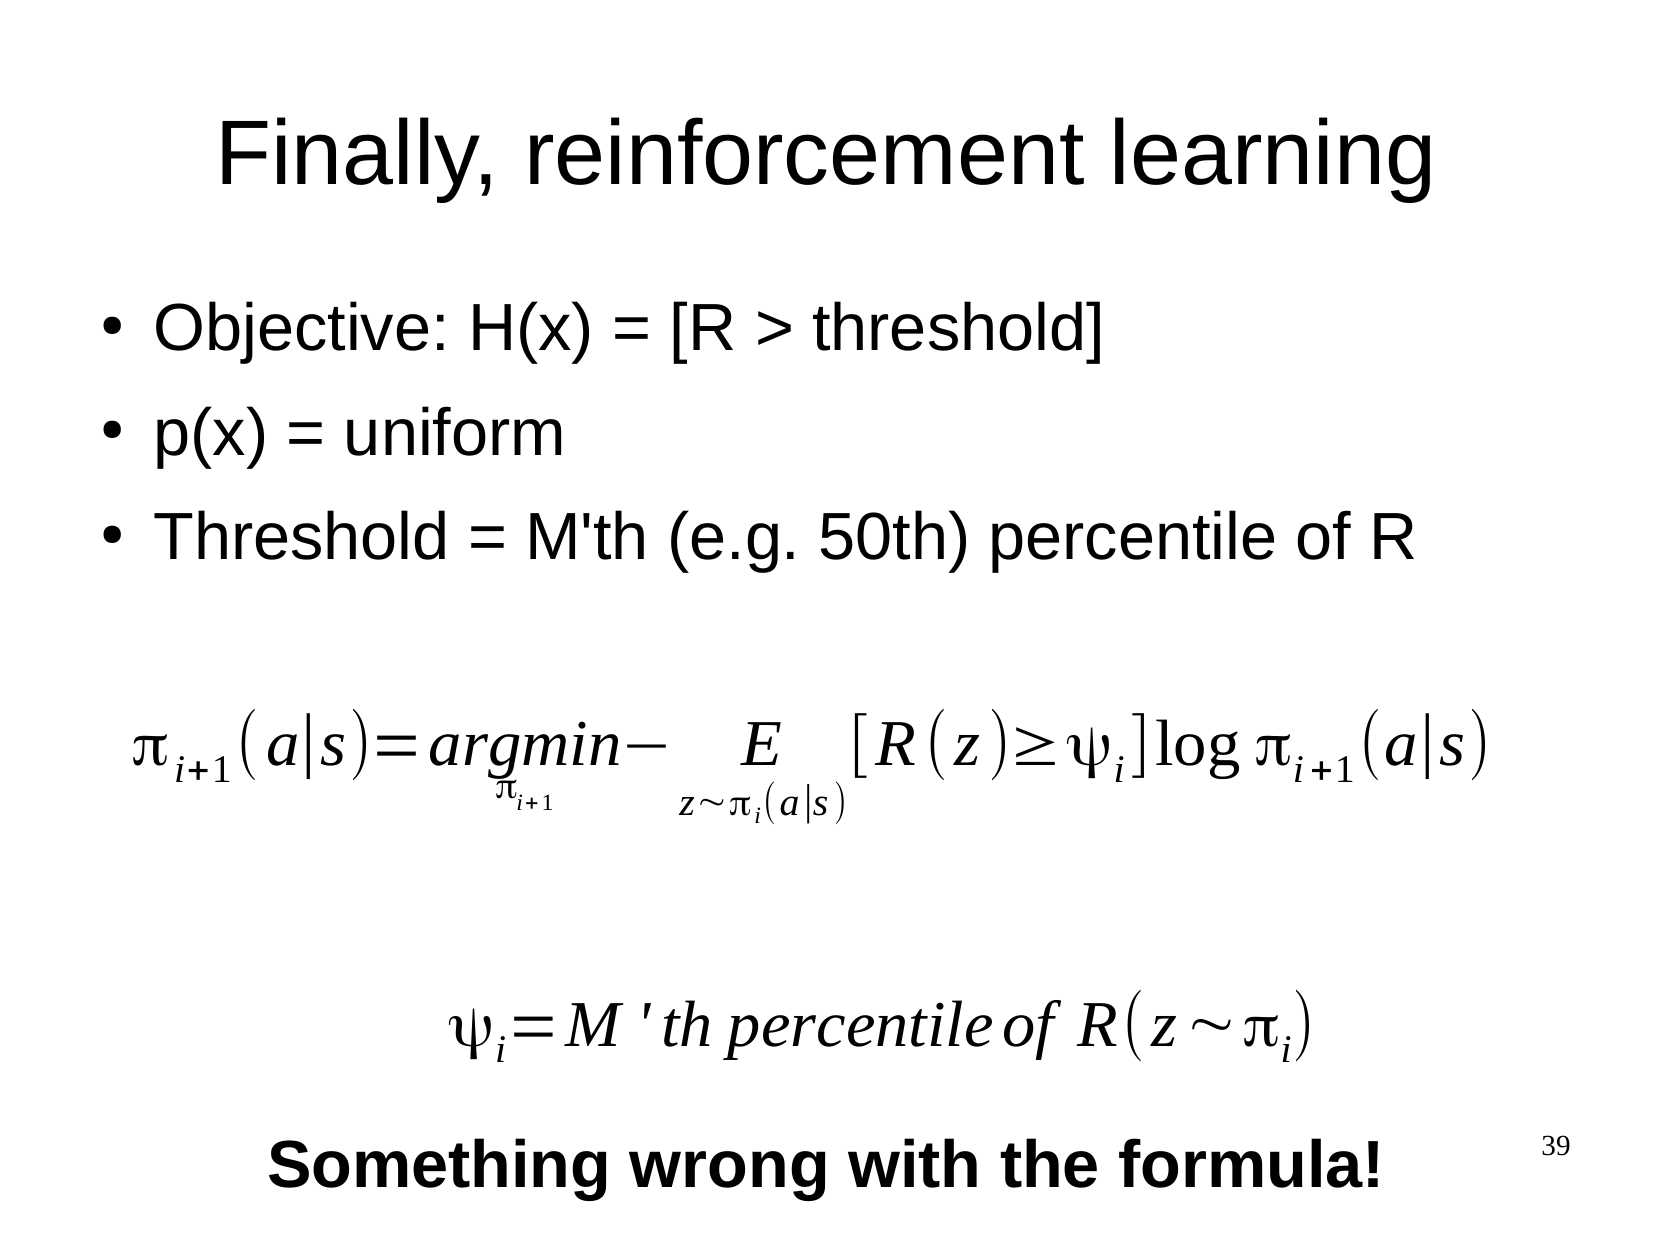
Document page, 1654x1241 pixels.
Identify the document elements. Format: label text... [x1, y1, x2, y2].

title Finally, reinforcement learning [82, 49, 1571, 257]
text_box Something wrong with the formula! [252, 1119, 1402, 1210]
chart [115, 704, 1508, 831]
chart [428, 984, 1333, 1070]
list Objective: H(x) = [R > threshold] p(x) = uniform Threshold = M'th (e.g. 50th) percentile of R [82, 290, 1571, 1241]
